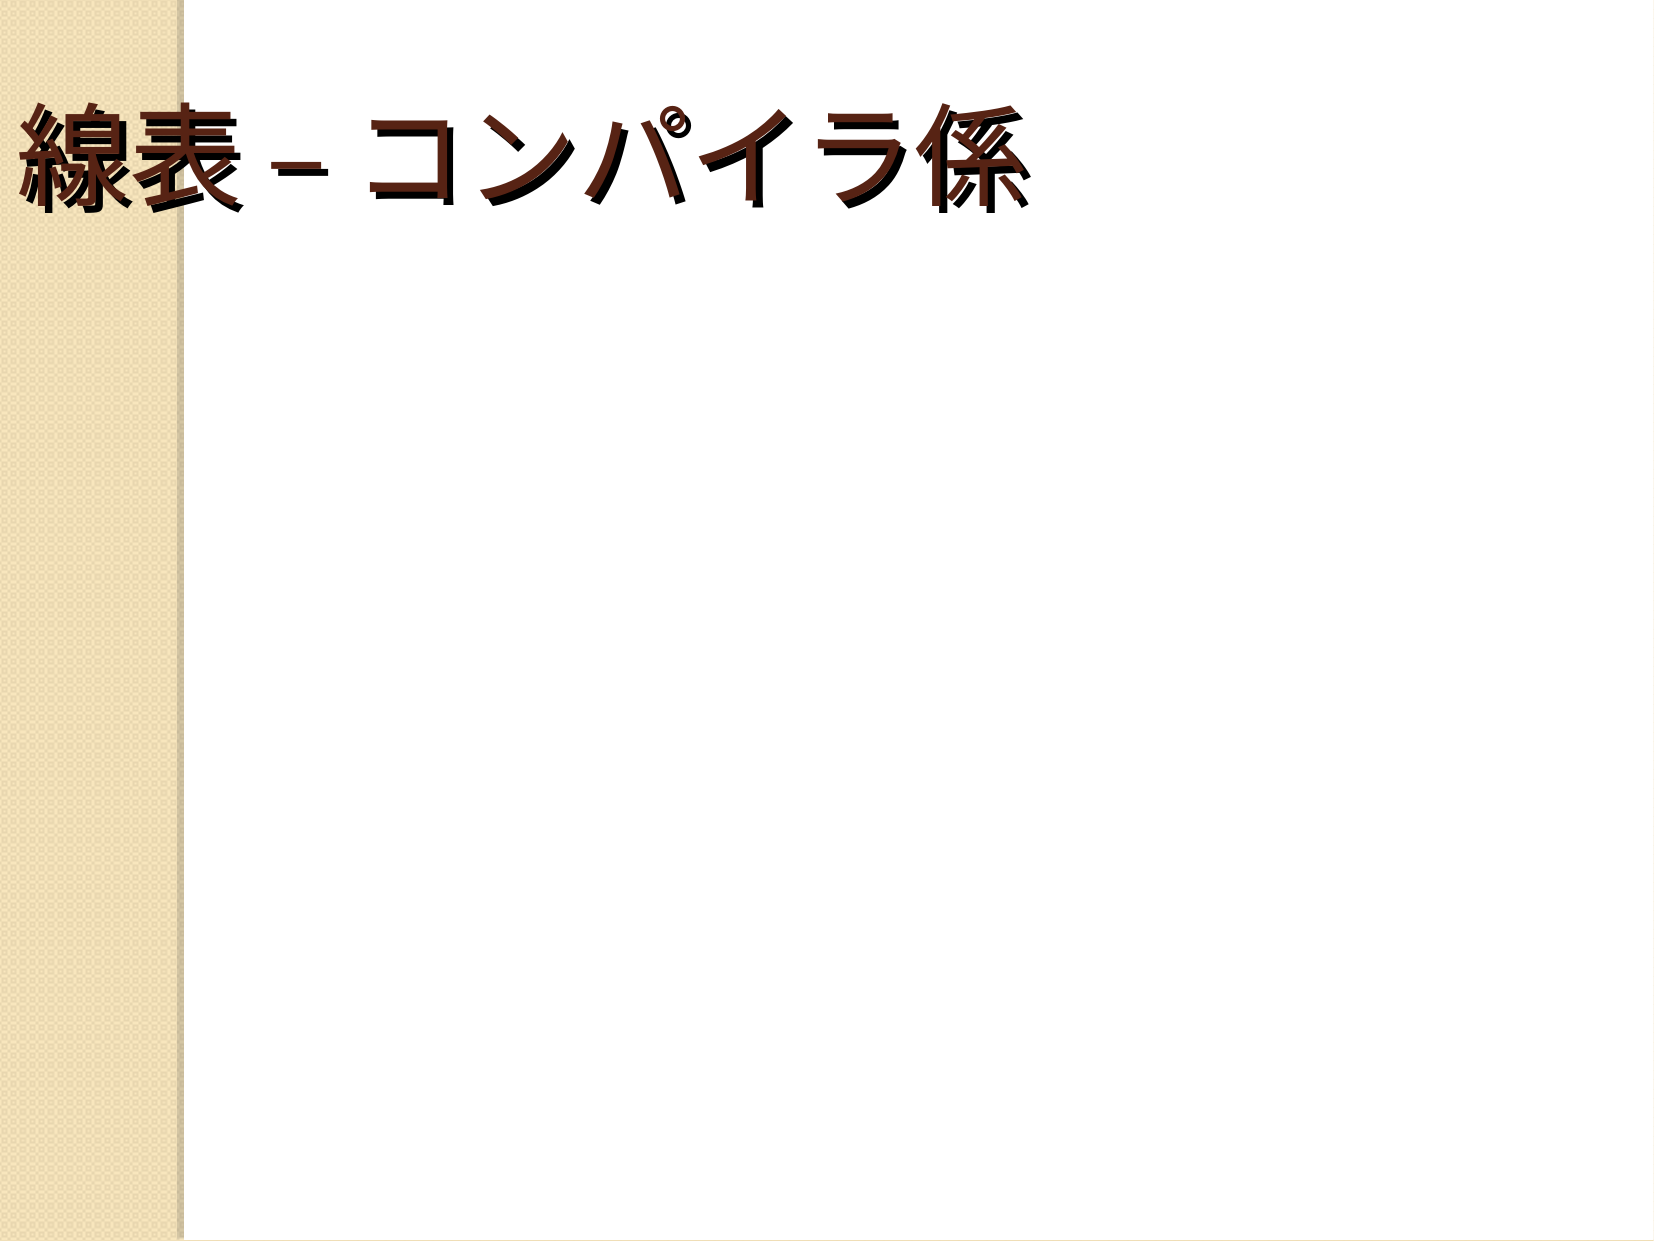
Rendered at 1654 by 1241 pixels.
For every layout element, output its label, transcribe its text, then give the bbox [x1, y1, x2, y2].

text_box 線表 – コンパイラ係 [0, 49, 1489, 257]
picture [0, 0, 1654, 1241]
